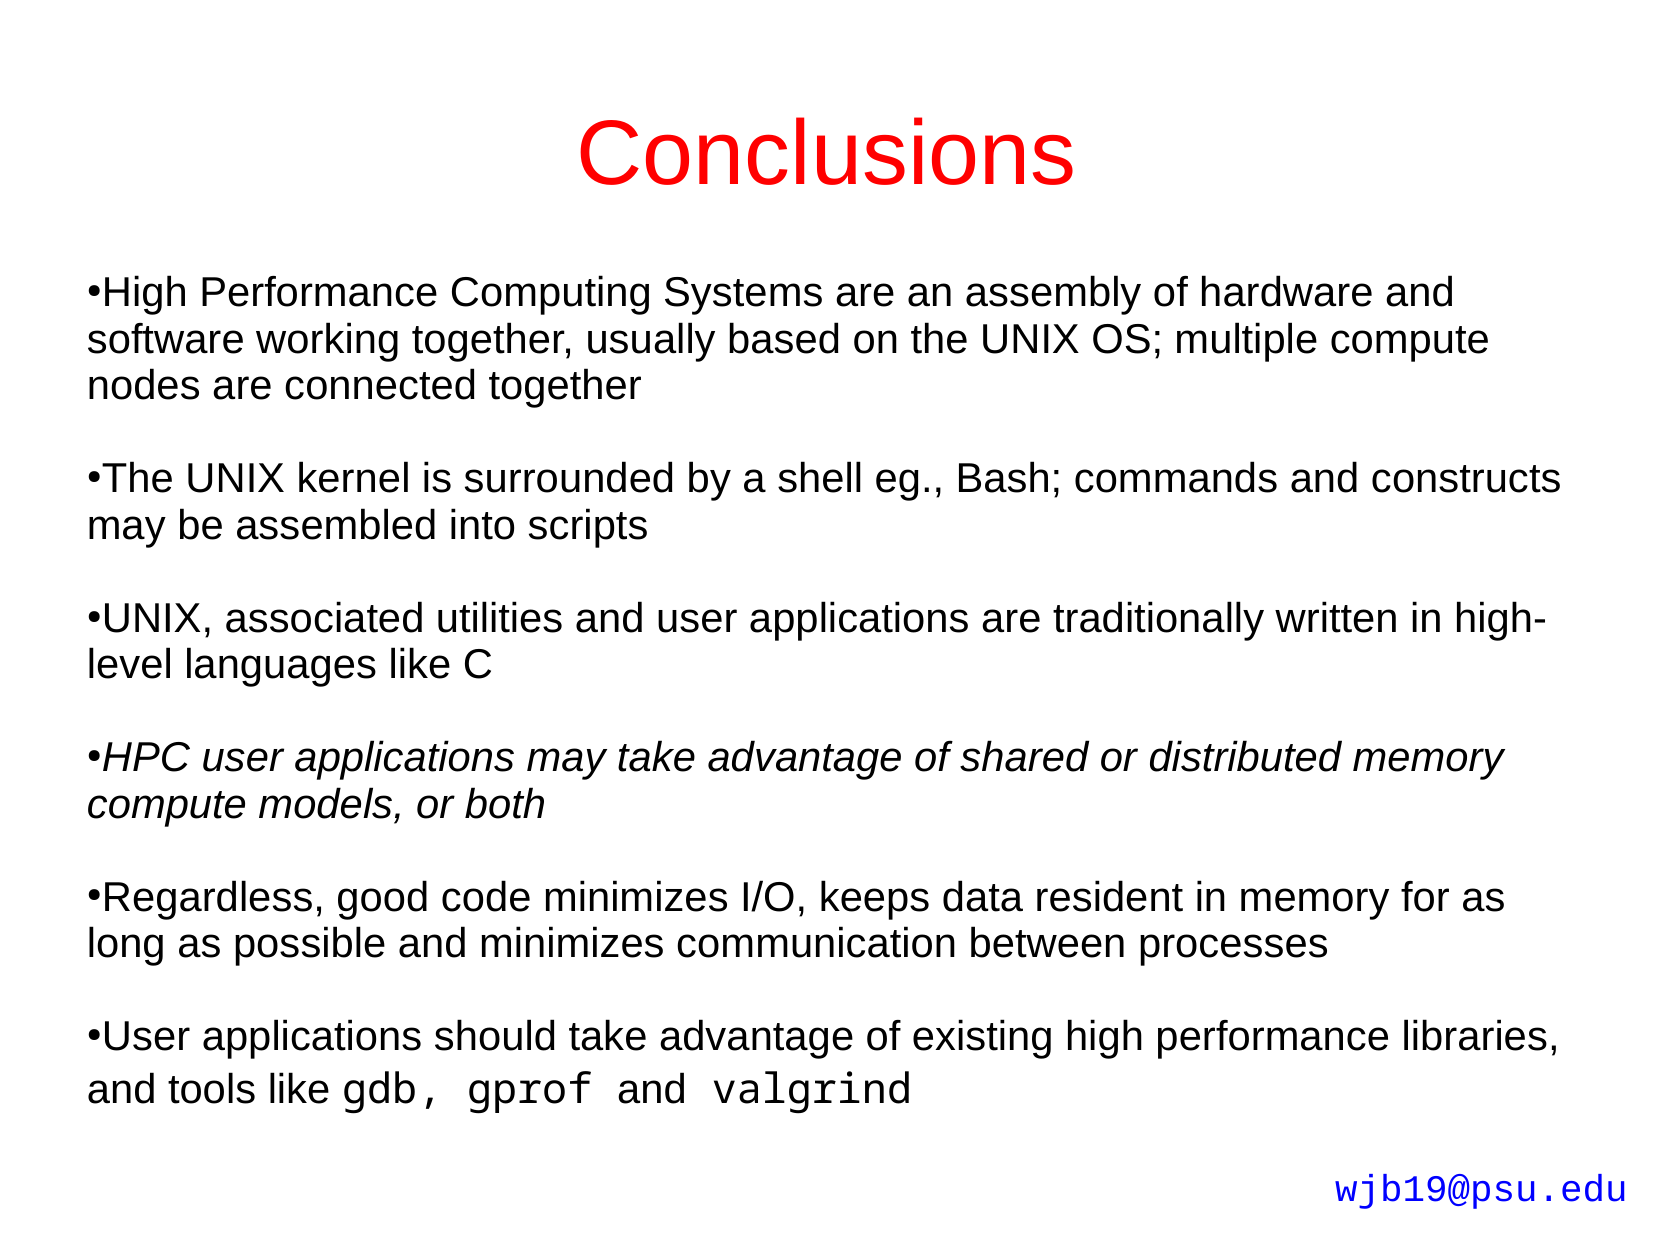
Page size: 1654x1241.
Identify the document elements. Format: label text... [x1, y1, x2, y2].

subtitle High Performance Computing Systems are an assembly of hardware and software working together, usually based on the UNIX OS; multiple compute nodes are connected together The UNIX kernel is surrounded by a shell eg., Bash; commands and constructs may be assembled into scripts UNIX, associated utilities and user applications are traditionally written in high-level languages like C HPC user applications may take advantage of shared or distributed memory compute models, or both Regardless, good code minimizes I/O, keeps data resident in memory for as long as possible and minimizes communication between processes User applications should take advantage of existing high performance libraries, and tools like gdb, gprof and valgrind [86, 269, 1576, 1241]
text_box wjb19@psu.edu [1320, 1162, 1643, 1220]
title Conclusions [82, 49, 1571, 257]
